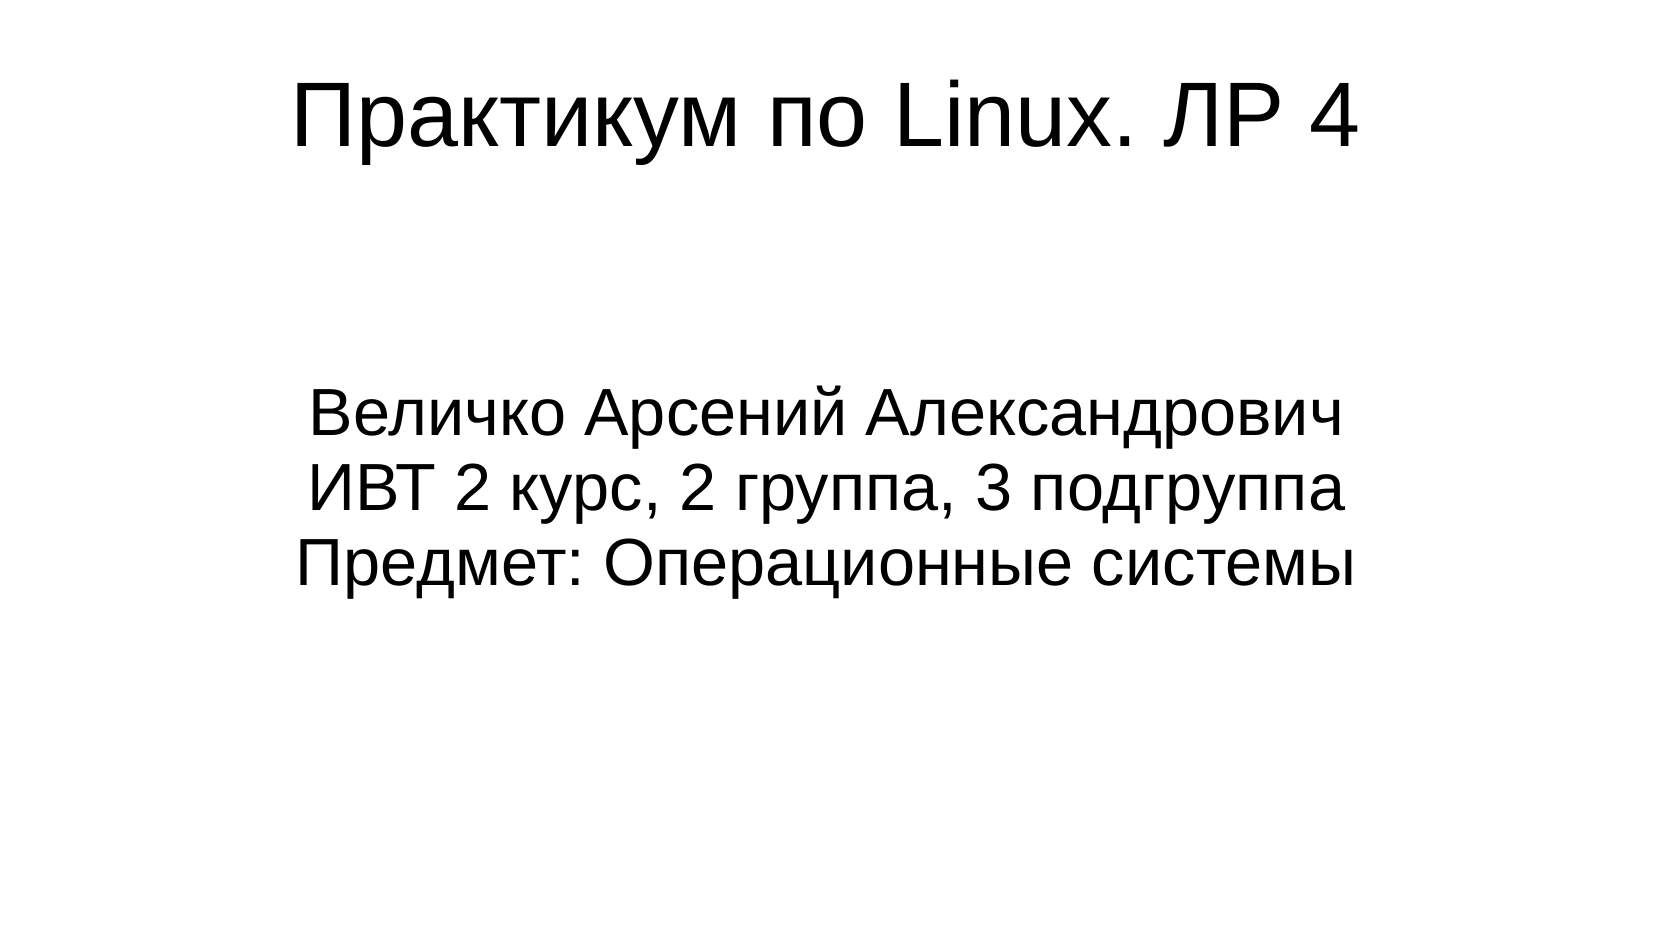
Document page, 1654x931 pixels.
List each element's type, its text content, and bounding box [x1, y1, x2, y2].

title Практикум по Linux. ЛР 4 [82, 37, 1571, 193]
subtitle Величко Арсений Александрович ИВТ 2 курс, 2 группа, 3 подгруппа Предмет: Операционные системы [82, 217, 1571, 758]
